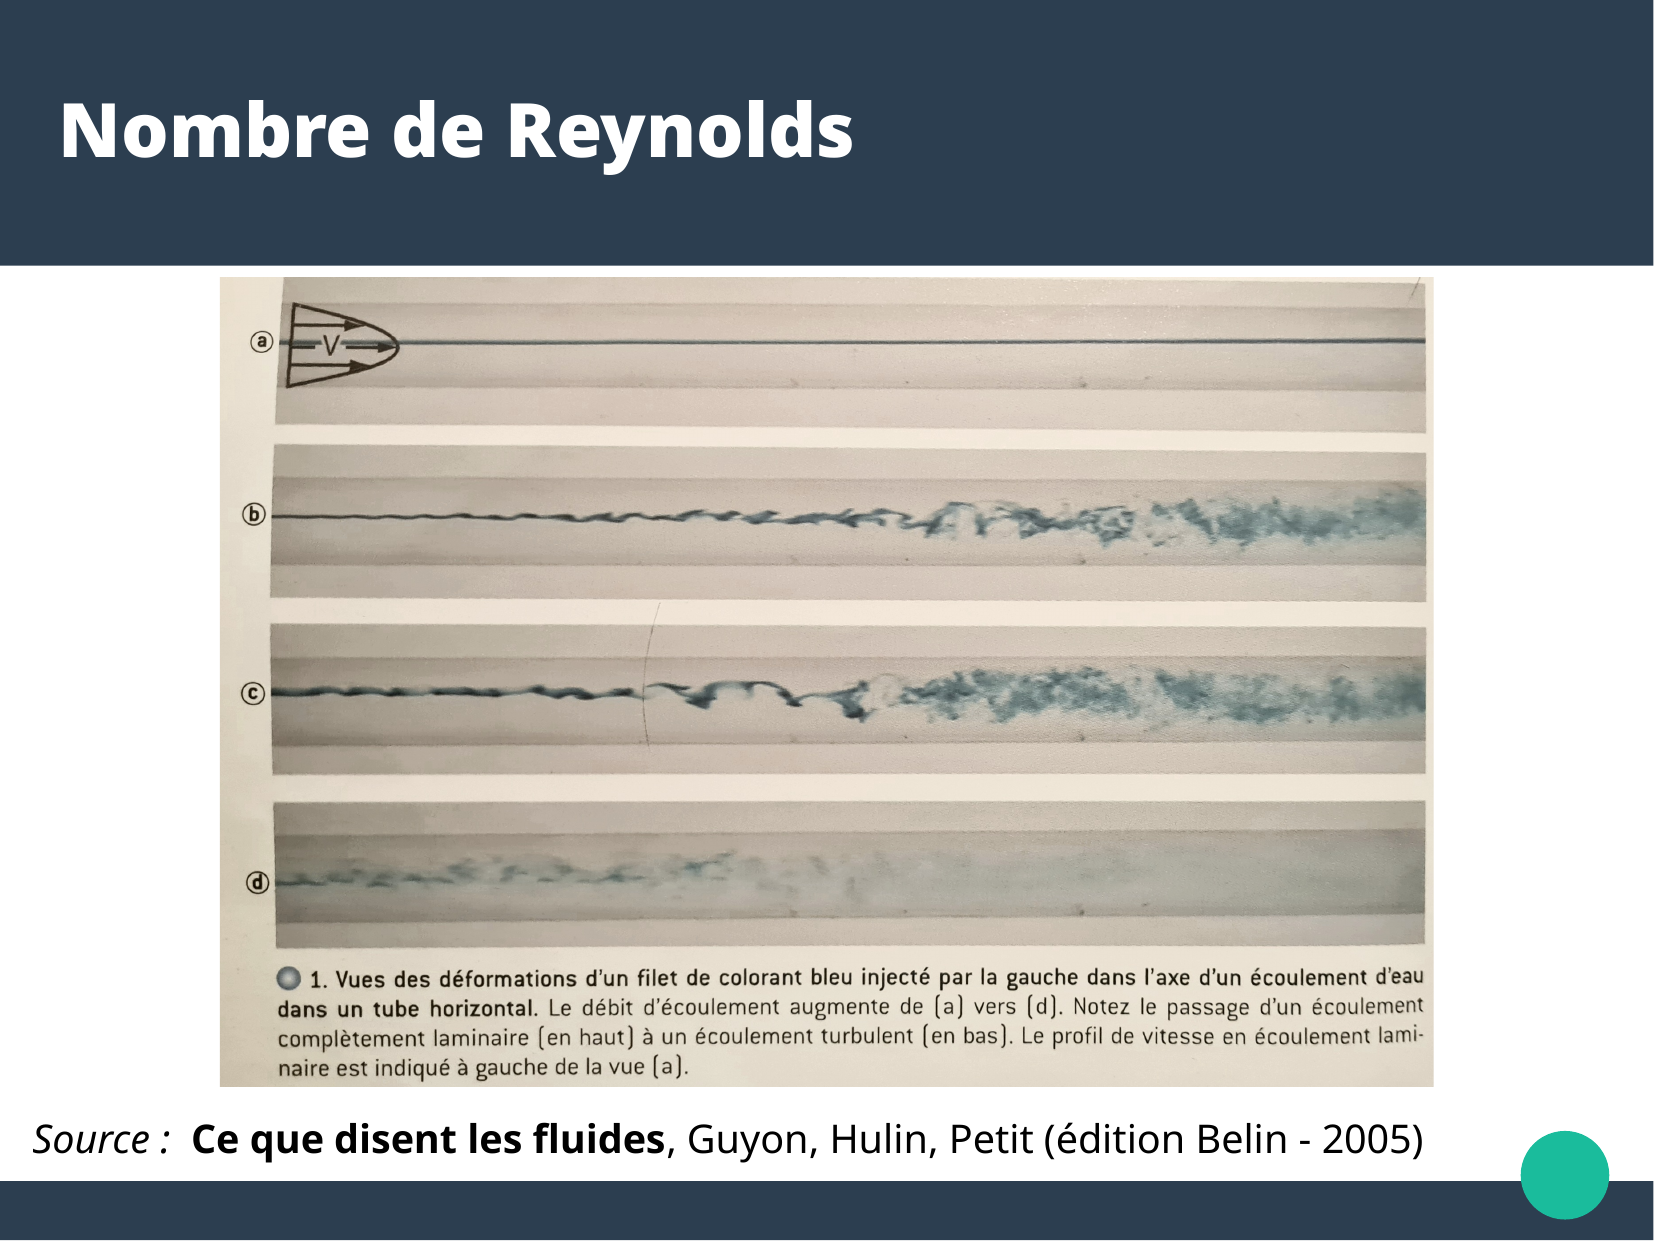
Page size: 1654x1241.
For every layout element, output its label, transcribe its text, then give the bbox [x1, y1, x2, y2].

picture [219, 277, 1434, 1087]
title Nombre de Reynolds [59, 49, 1595, 207]
text_box Source : Ce que disent les fluides, Guyon, Hulin, Petit (édition Belin - 2005) [17, 1104, 1495, 1204]
